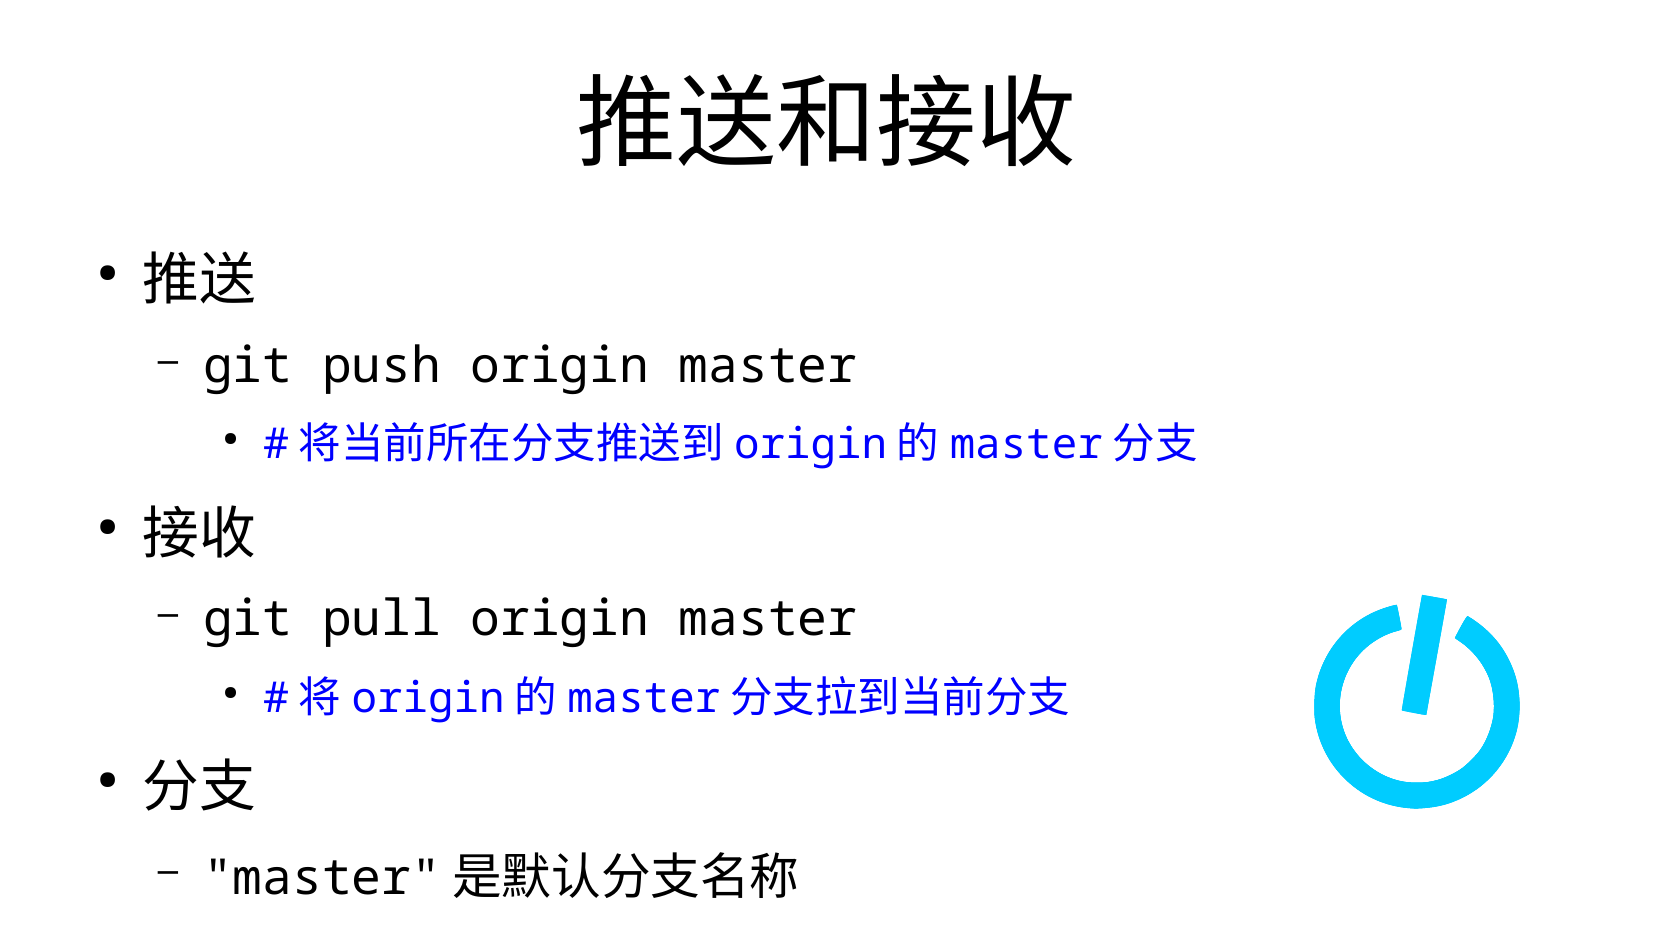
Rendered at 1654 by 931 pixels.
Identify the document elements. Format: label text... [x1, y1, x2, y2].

list 推送 git push origin master #将当前所在分支推送到origin的master分支 接收 git pull origin master #将origin的master分支拉到当前分支 分支 "master"是默认分支名称 [82, 217, 1571, 910]
title 推送和接收 [82, 37, 1571, 193]
